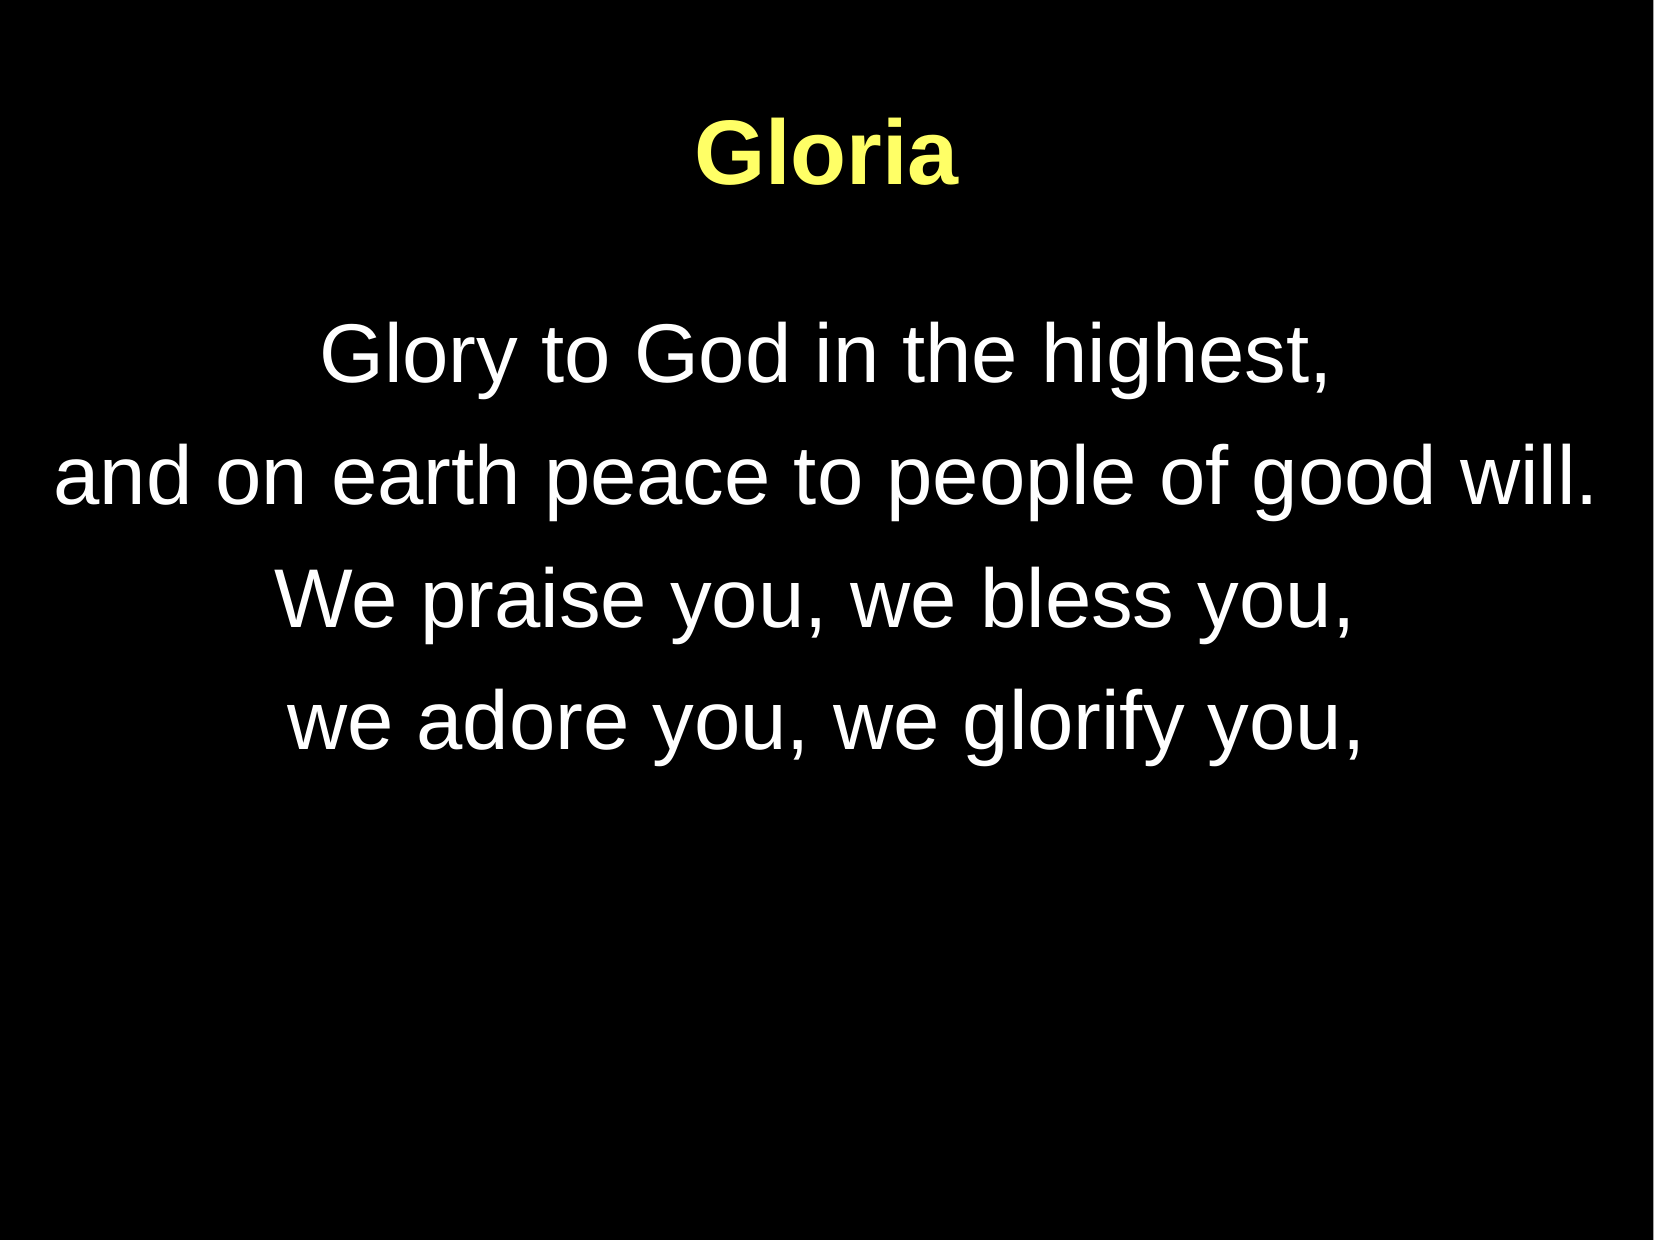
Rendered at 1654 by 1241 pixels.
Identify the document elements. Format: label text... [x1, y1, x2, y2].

title Gloria [82, 49, 1571, 257]
list Glory to God in the highest, and on earth peace to people of good will. We praise you, we bless you, we adore you, we glorify you, [0, 307, 1654, 1229]
